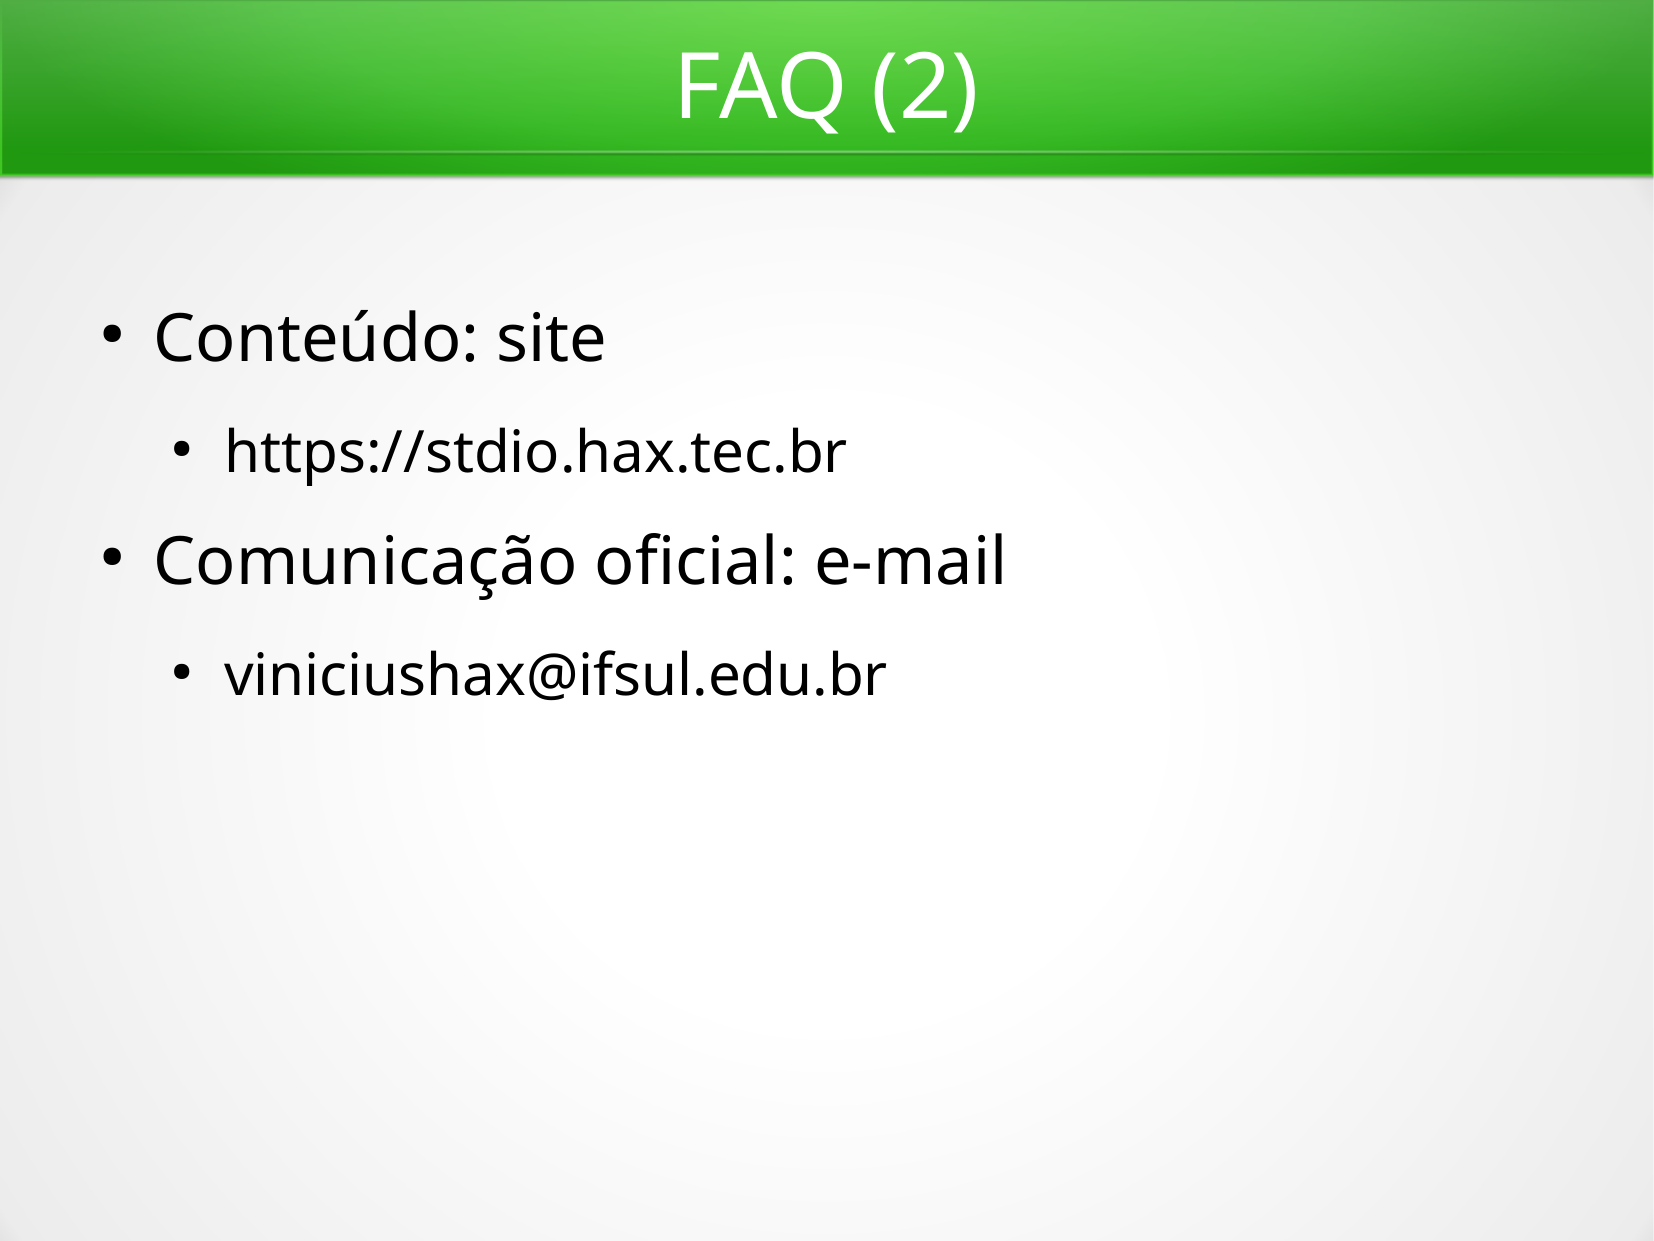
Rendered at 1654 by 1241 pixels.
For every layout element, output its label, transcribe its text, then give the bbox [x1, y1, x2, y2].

picture [0, 0, 1654, 1241]
list Conteúdo: site https://stdio.hax.tec.br Comunicação oficial: e-mail viniciushax@ifsul.edu.br [82, 290, 1571, 1010]
title FAQ (2) [82, 11, 1571, 154]
